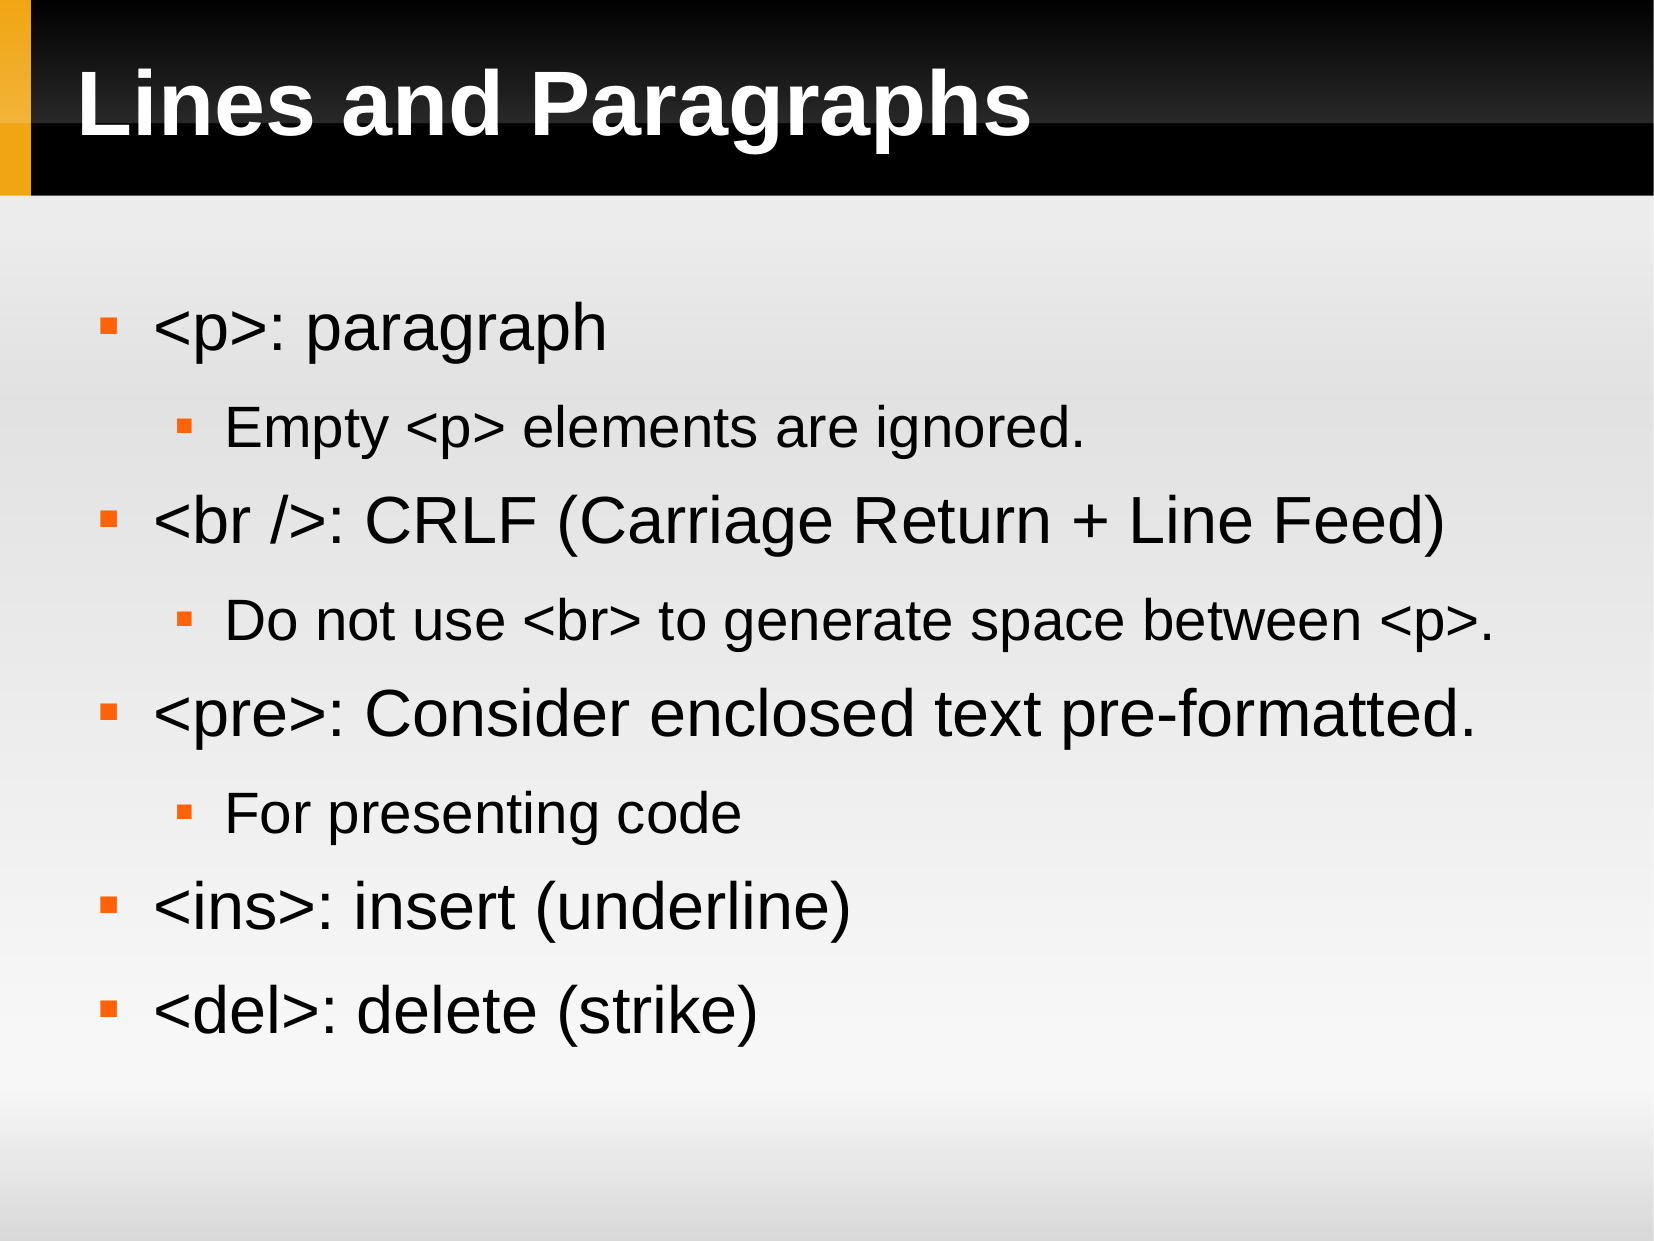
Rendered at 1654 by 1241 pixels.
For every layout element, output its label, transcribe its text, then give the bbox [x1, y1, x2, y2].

title Lines and Paragraphs [76, 0, 1565, 208]
list <p>: paragraph Empty <p> elements are ignored. <br />: CRLF (Carriage Return + Line Feed) Do not use <br> to generate space between <p>. <pre>: Consider enclosed text pre-formatted. For presenting code <ins>: insert (underline) <del>: delete (strike) [82, 290, 1571, 1109]
picture [0, 0, 1654, 1241]
